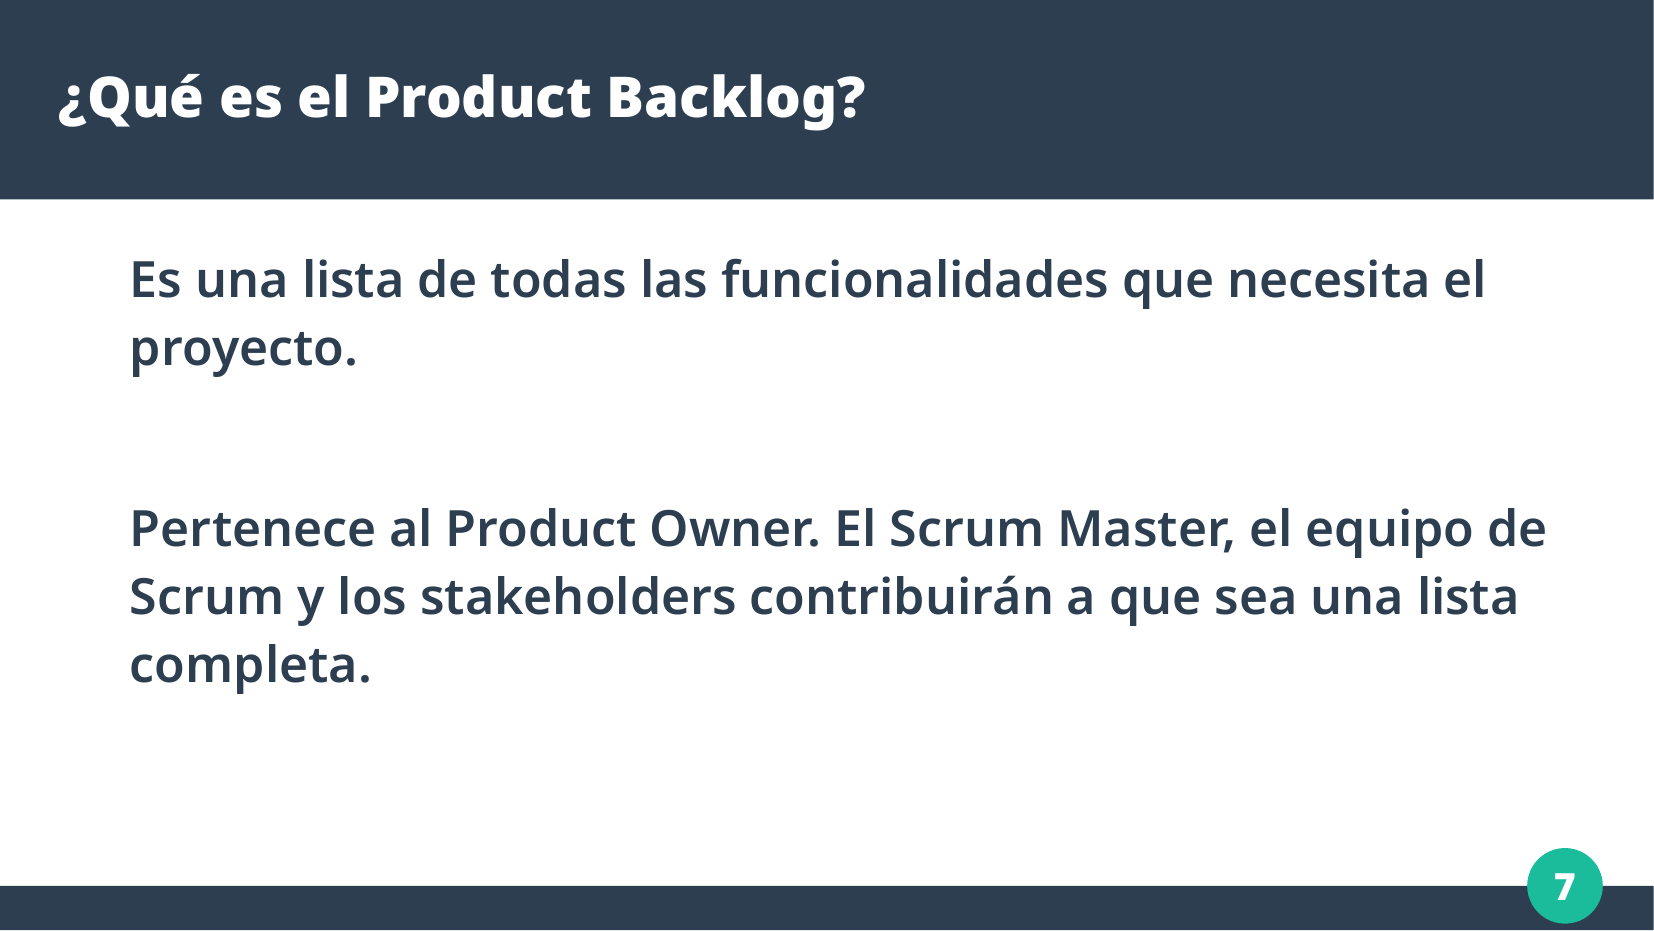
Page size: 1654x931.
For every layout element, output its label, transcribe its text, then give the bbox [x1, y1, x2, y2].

list Es una lista de todas las funcionalidades que necesita el proyecto. Pertenece al Product Owner. El Scrum Master, el equipo de Scrum y los stakeholders contribuirán a que sea una lista completa. [59, 243, 1595, 864]
title ¿Qué es el Product Backlog? [59, 37, 1595, 155]
